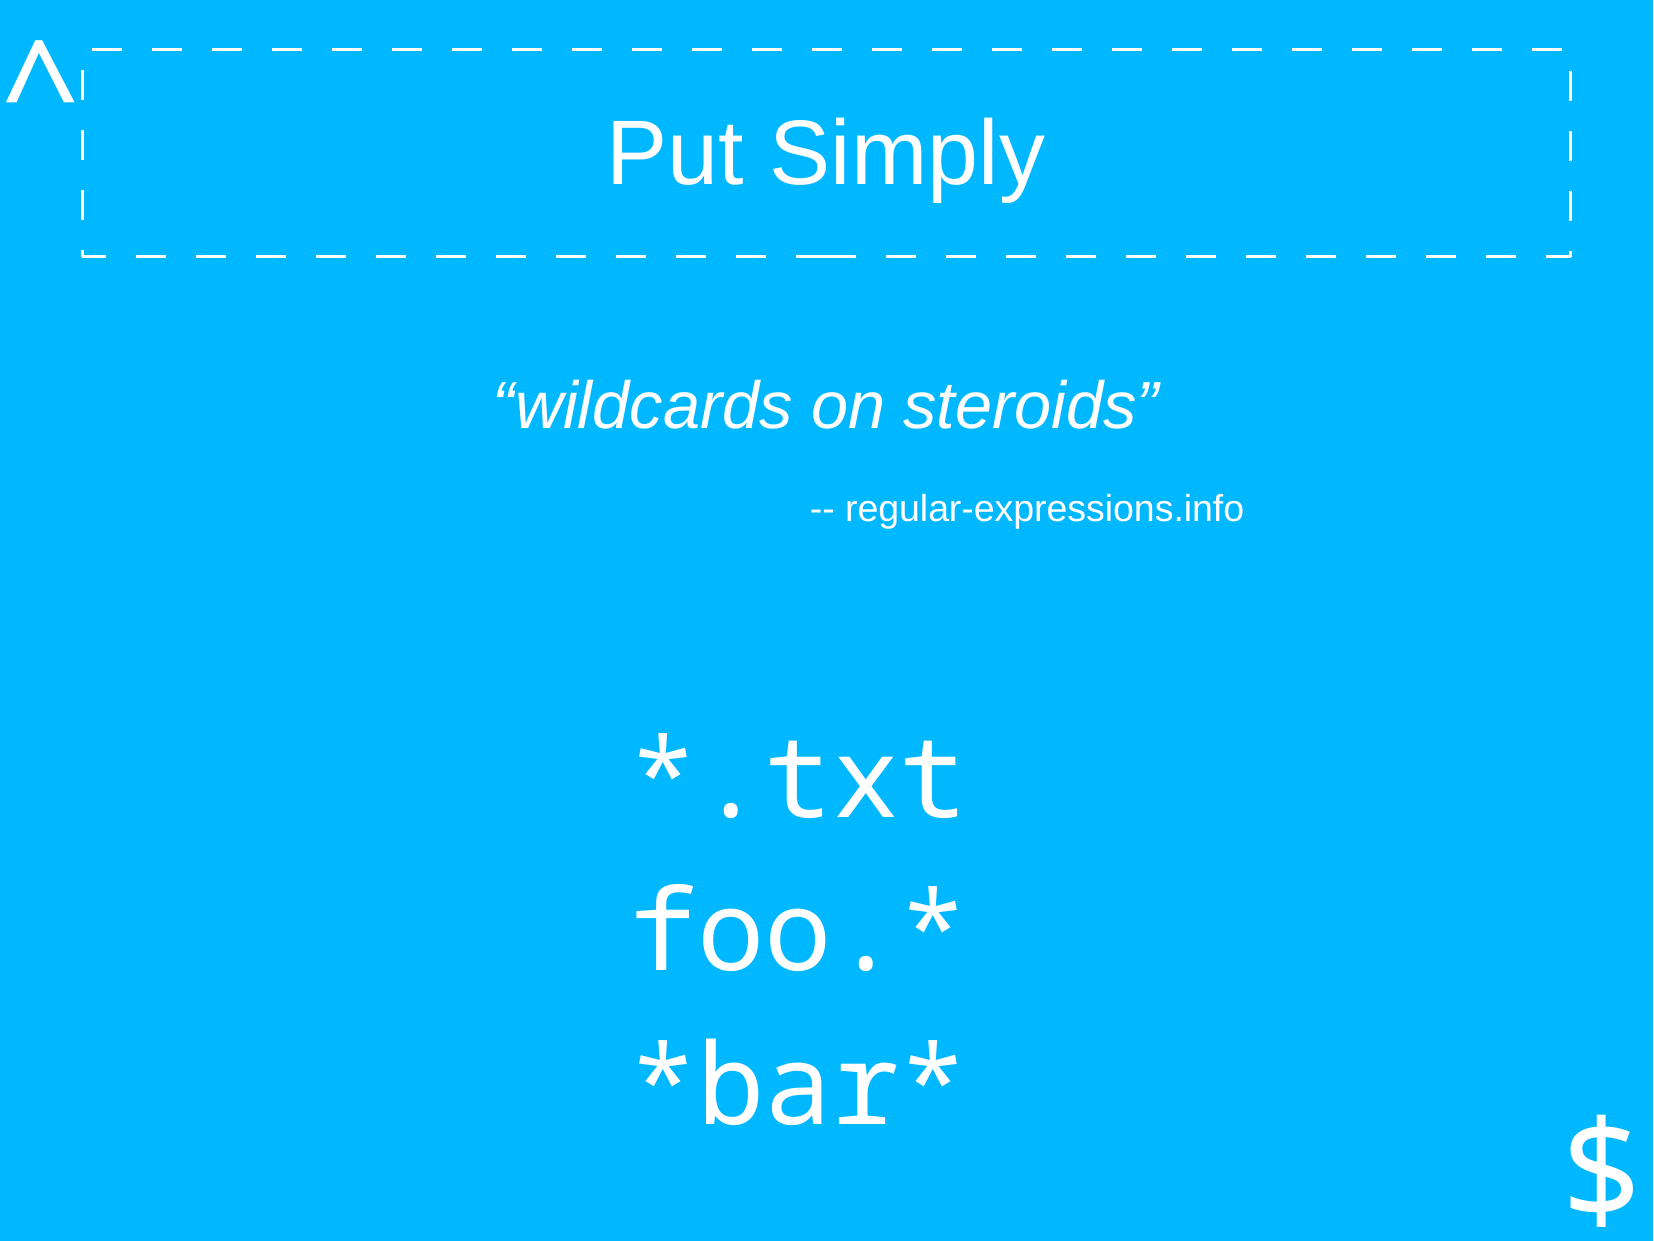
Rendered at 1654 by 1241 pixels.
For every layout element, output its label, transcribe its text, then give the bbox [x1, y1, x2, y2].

text_box “wildcards on steroids” [477, 360, 1186, 451]
text_box -- regular-expressions.info [795, 480, 1486, 537]
title Put Simply [82, 49, 1571, 257]
text_box *.txt foo.* *bar* [615, 690, 991, 1081]
